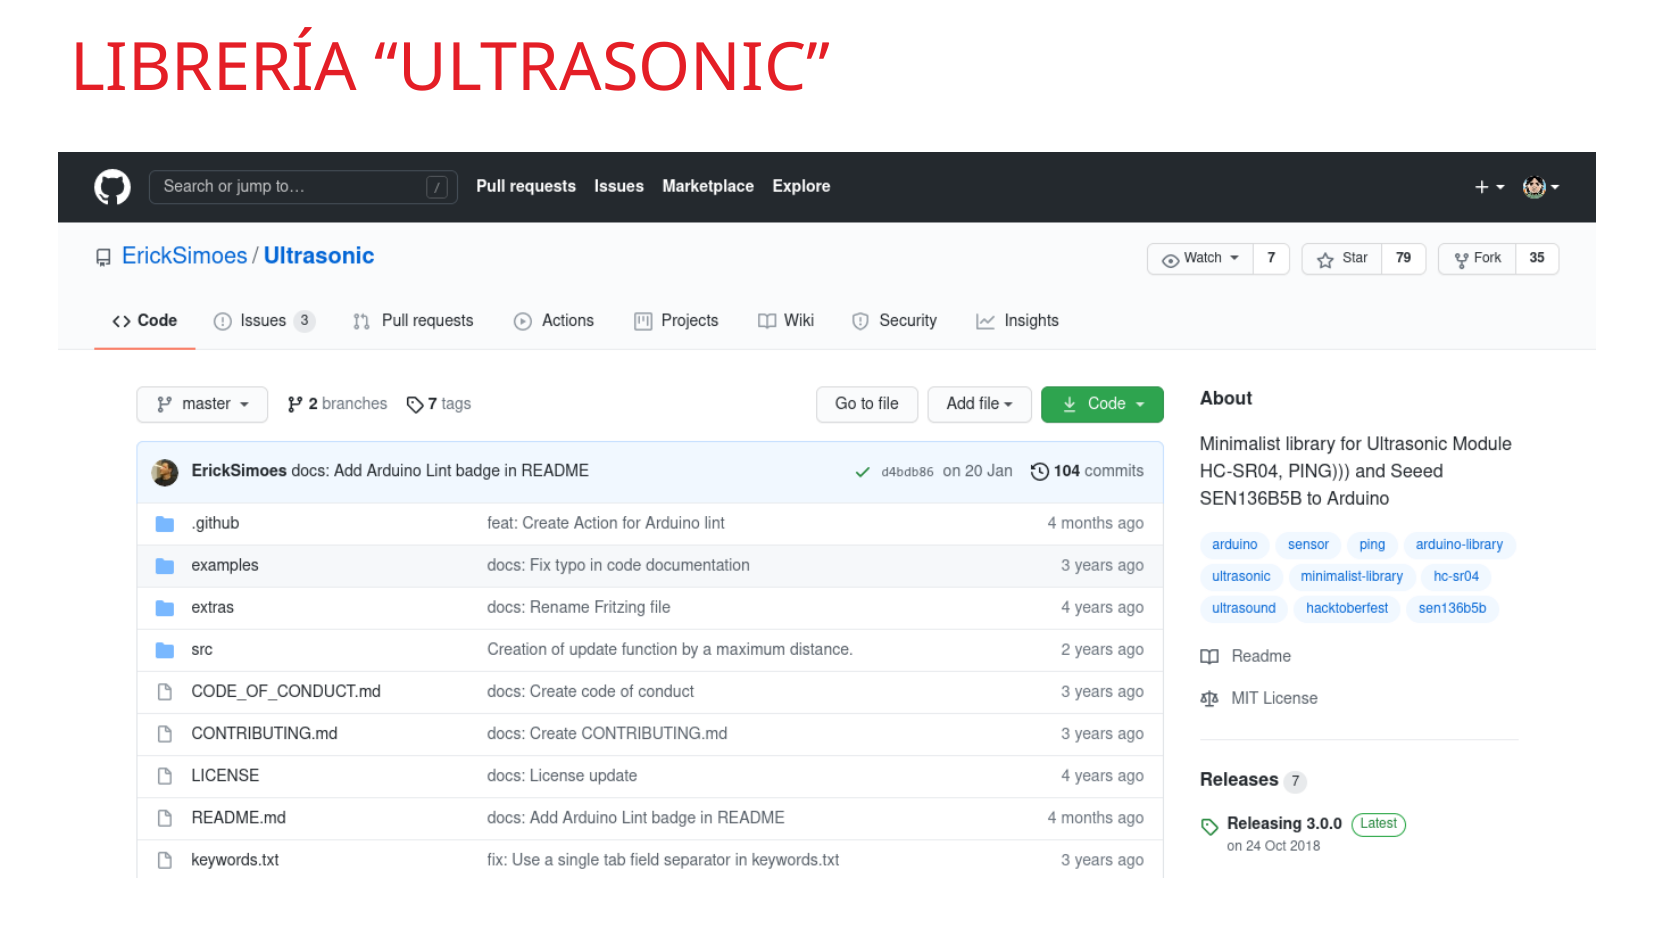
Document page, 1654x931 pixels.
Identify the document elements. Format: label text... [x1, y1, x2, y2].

picture [58, 152, 1596, 878]
title LIBRERÍA “ULTRASONIC” [70, 11, 1347, 118]
